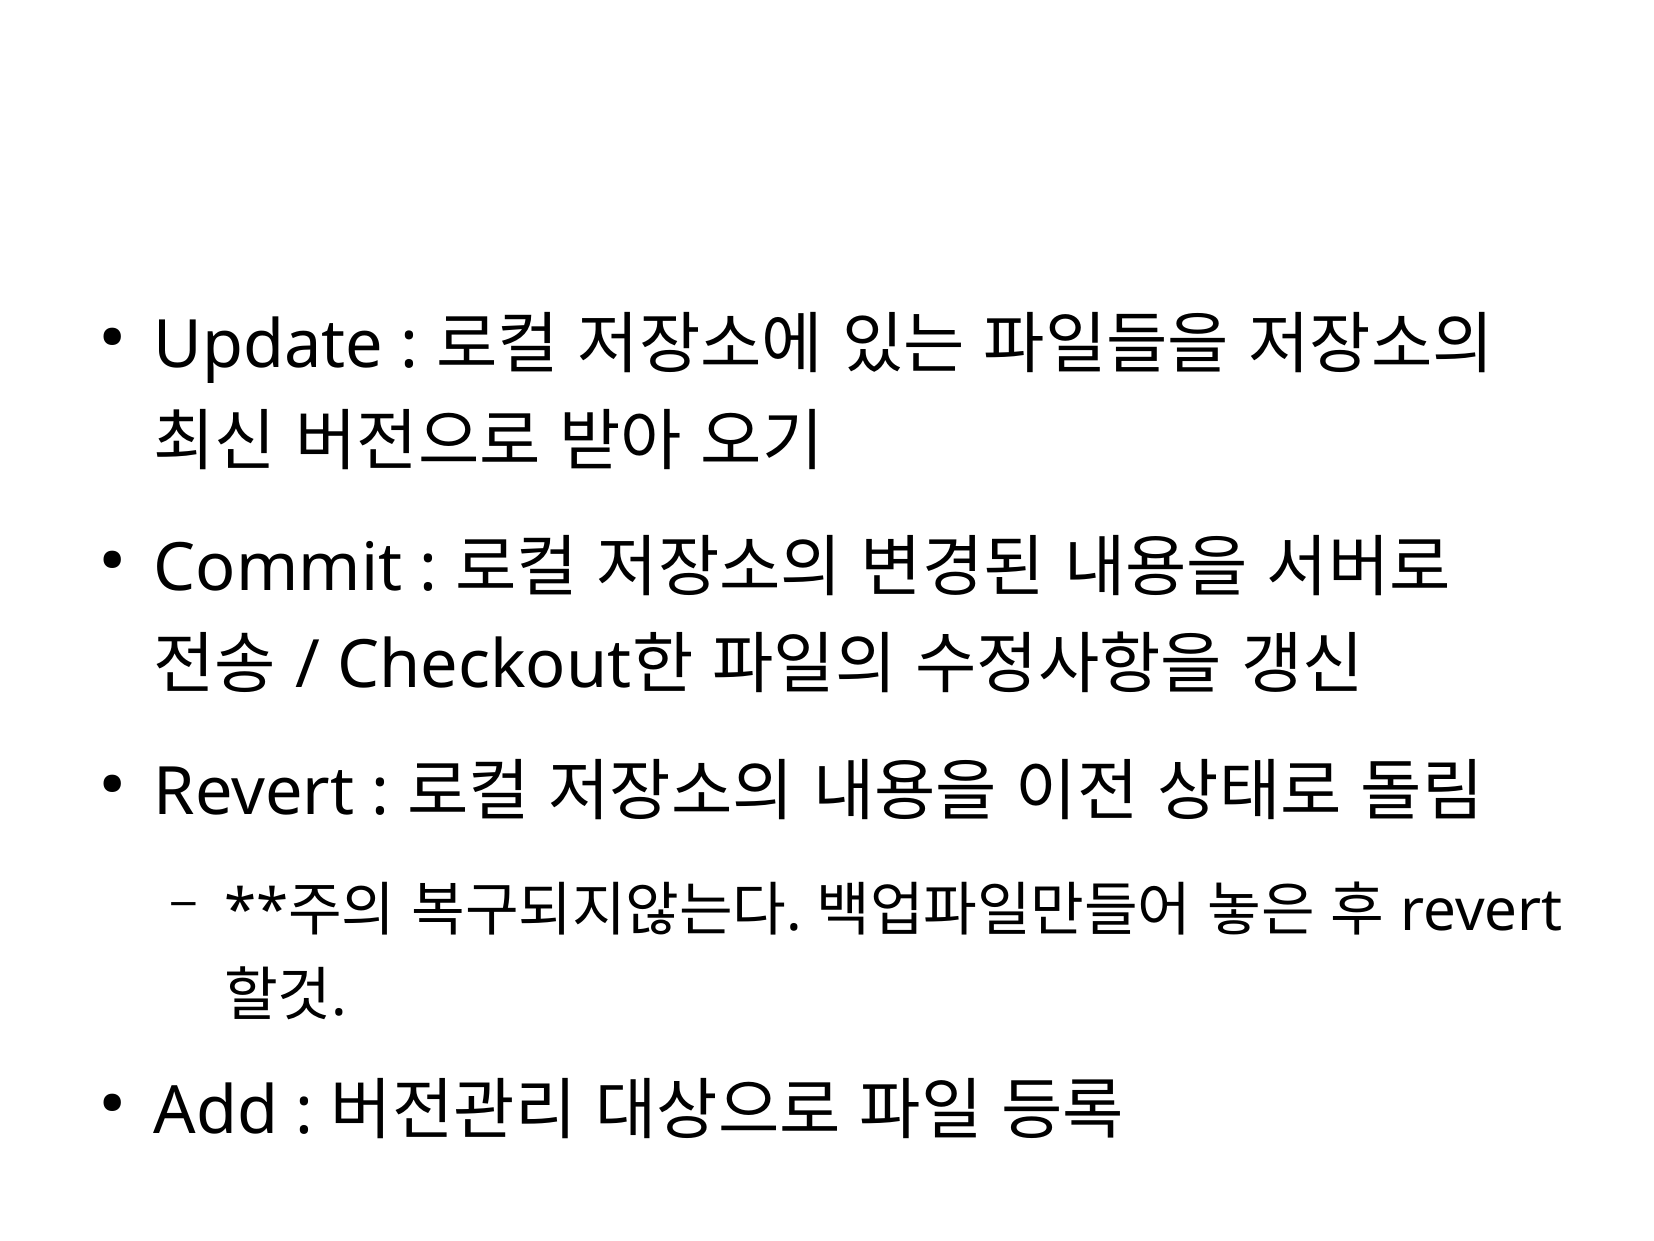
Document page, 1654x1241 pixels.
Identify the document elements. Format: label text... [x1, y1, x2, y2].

list Update : 로컬 저장소에 있는 파일들을 저장소의 최신 버전으로 받아 오기 Commit : 로컬 저장소의 변경된 내용을 서버로 전송 / Checkout한 파일의 수정사항을 갱신 Revert : 로컬 저장소의 내용을 이전 상태로 돌림 **주의 복구되지않는다. 백업파일만들어 놓은 후 revert 할것. Add : 버전관리 대상으로 파일 등록 [82, 290, 1571, 1177]
